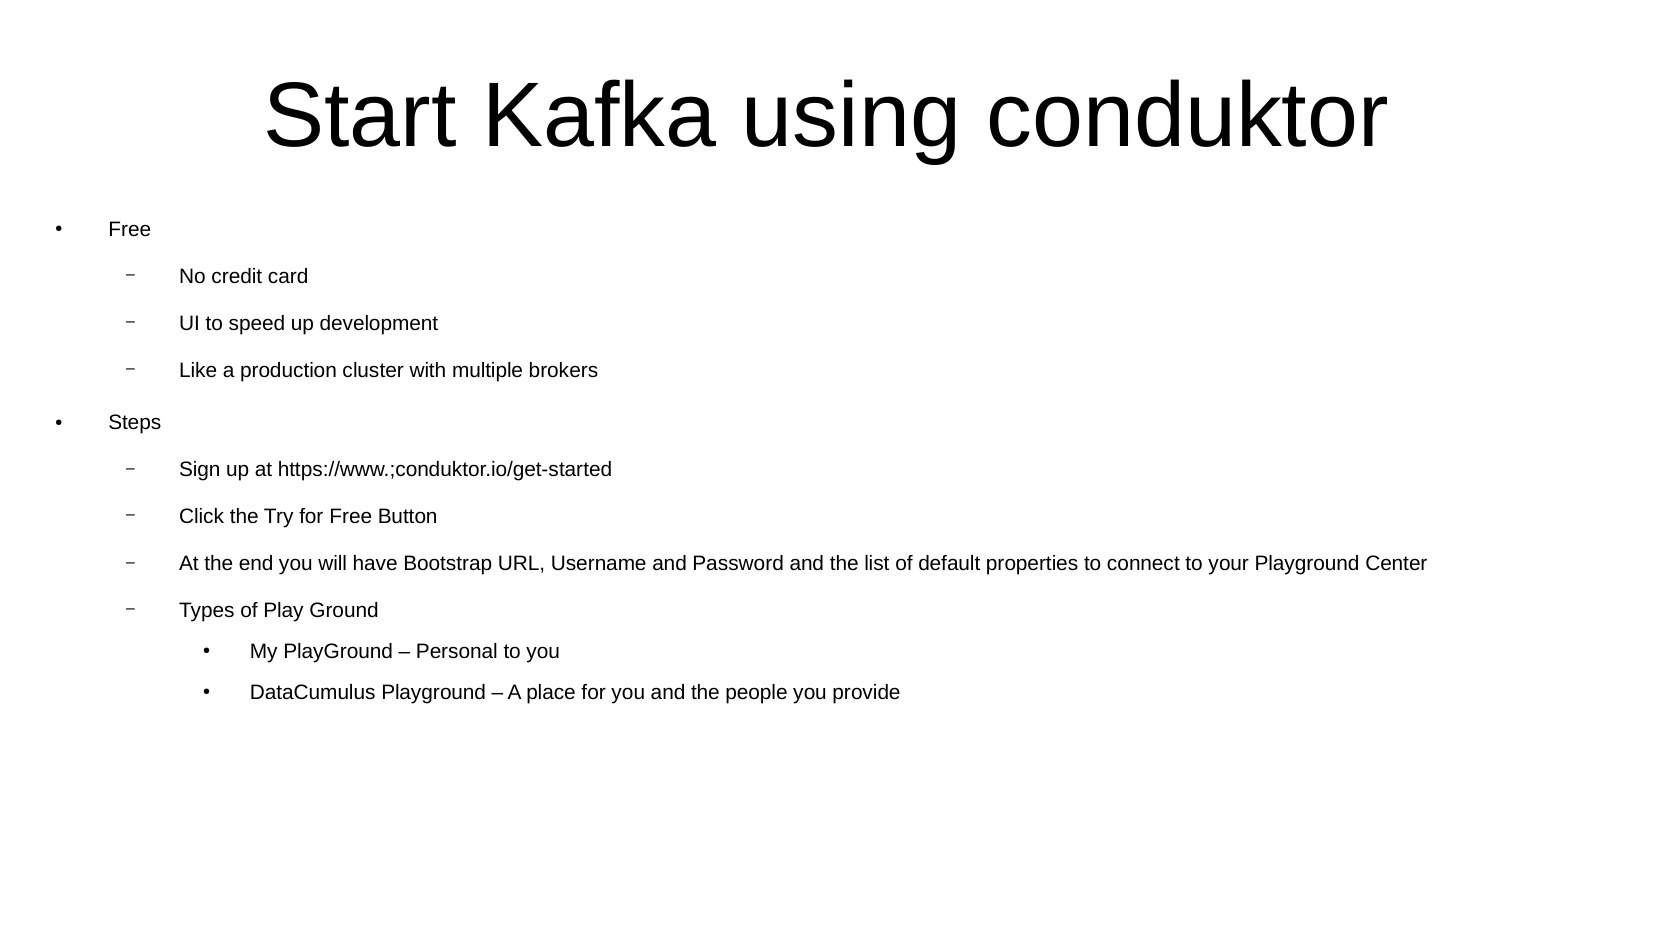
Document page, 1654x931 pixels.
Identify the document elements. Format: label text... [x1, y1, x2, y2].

title Start Kafka using conduktor [82, 37, 1571, 193]
list Free No credit card UI to speed up development Like a production cluster with multiple brokers Steps Sign up at https://www.;conduktor.io/get-started Click the Try for Free Button At the end you will have Bootstrap URL, Username and Password and the list of default properties to connect to your Playground Center Types of Play Ground My PlayGround – Personal to you DataCumulus Playground – A place for you and the people you provide [37, 217, 1571, 901]
